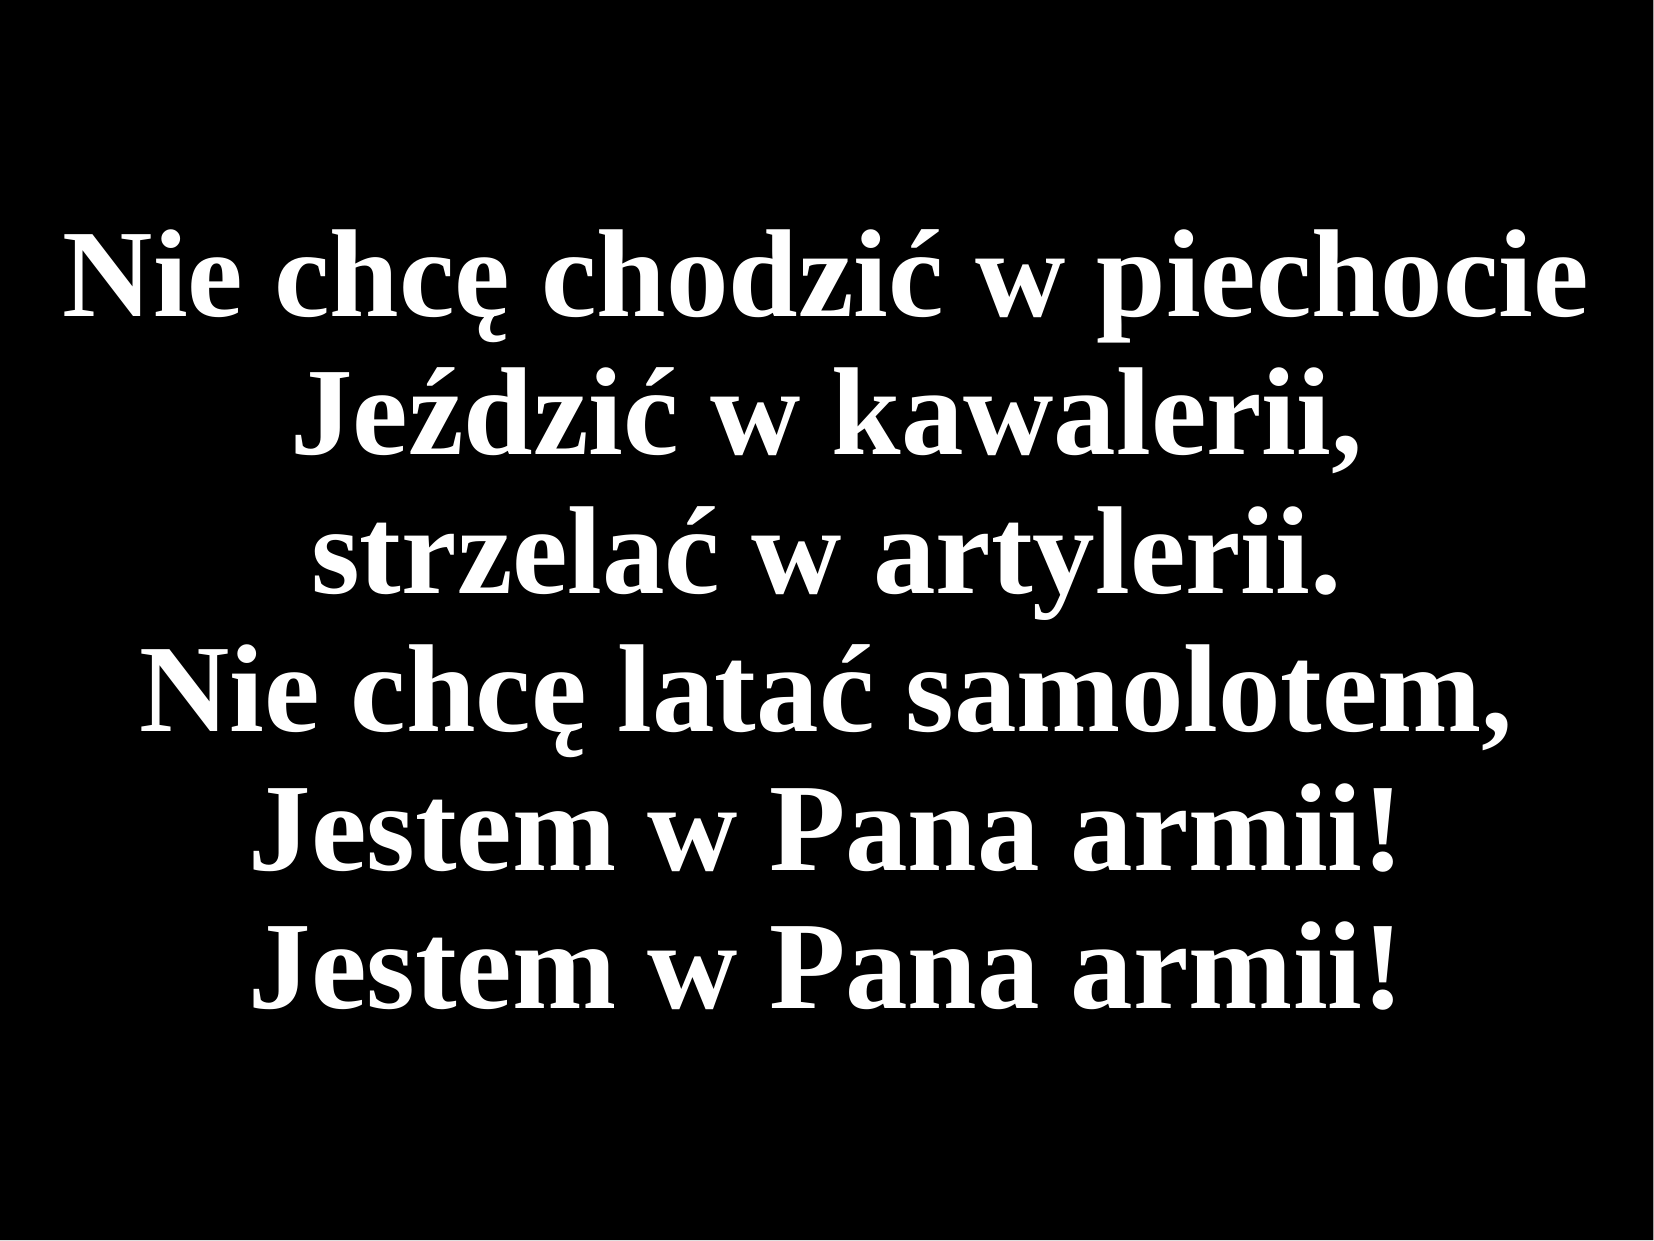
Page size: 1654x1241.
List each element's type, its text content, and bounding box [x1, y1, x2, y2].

title Nie chcę chodzić w piechocie Jeździć w kawalerii, strzelać w artylerii. Nie chcę latać samolotem, Jestem w Pana armii! Jestem w Pana armii! [0, 0, 1654, 1241]
